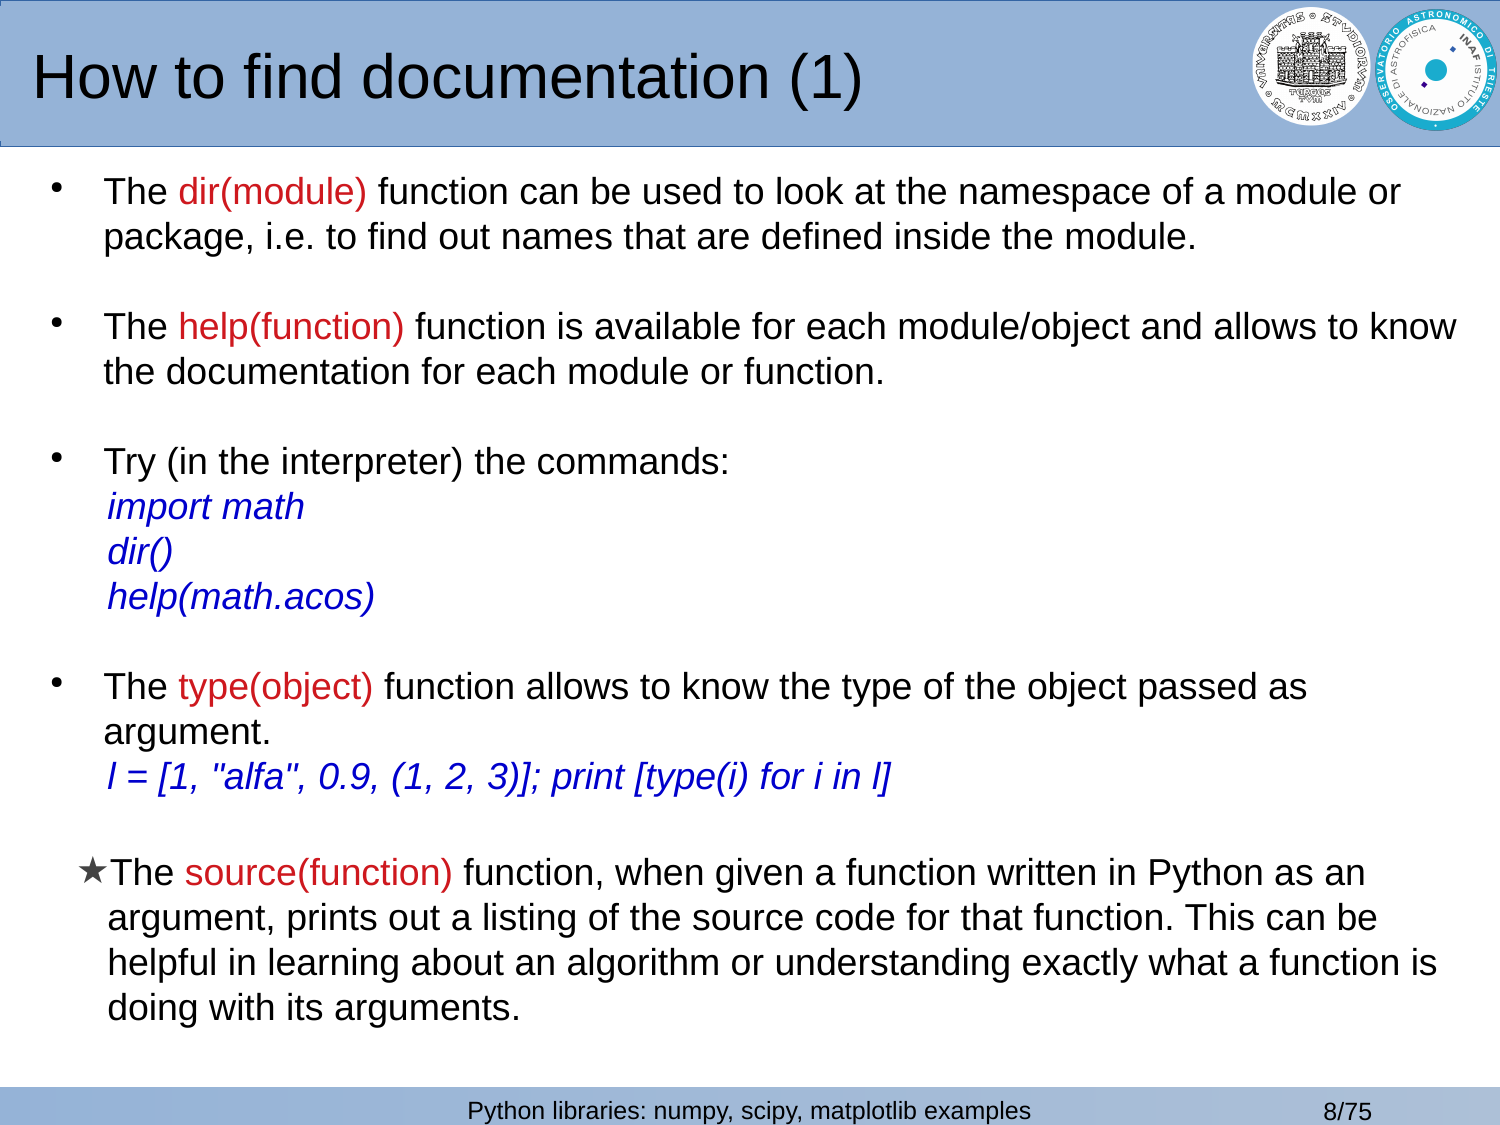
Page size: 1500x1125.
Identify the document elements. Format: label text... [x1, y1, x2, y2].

text_box How to find documentation (1) [0, 5, 1253, 141]
picture [1253, 0, 1500, 156]
list The dir(module) function can be used to look at the namespace of a module or package, i.e. to find out names that are defined inside the module. The help(function) function is available for each module/object and allows to know the documentation for each module or function. Try (in the interpreter) the commands: import math dir() help(math.acos) The type(object) function allows to know the type of the object passed as argument. l = [1, "alfa", 0.9, (1, 2, 3)]; print [type(i) for i in l] The source(function) function, when given a function written in Python as an argument, prints out a listing of the source code for that function. This can be helpful in learning about an algorithm or understanding exactly what a function is doing with its arguments. [17, 159, 1473, 1060]
